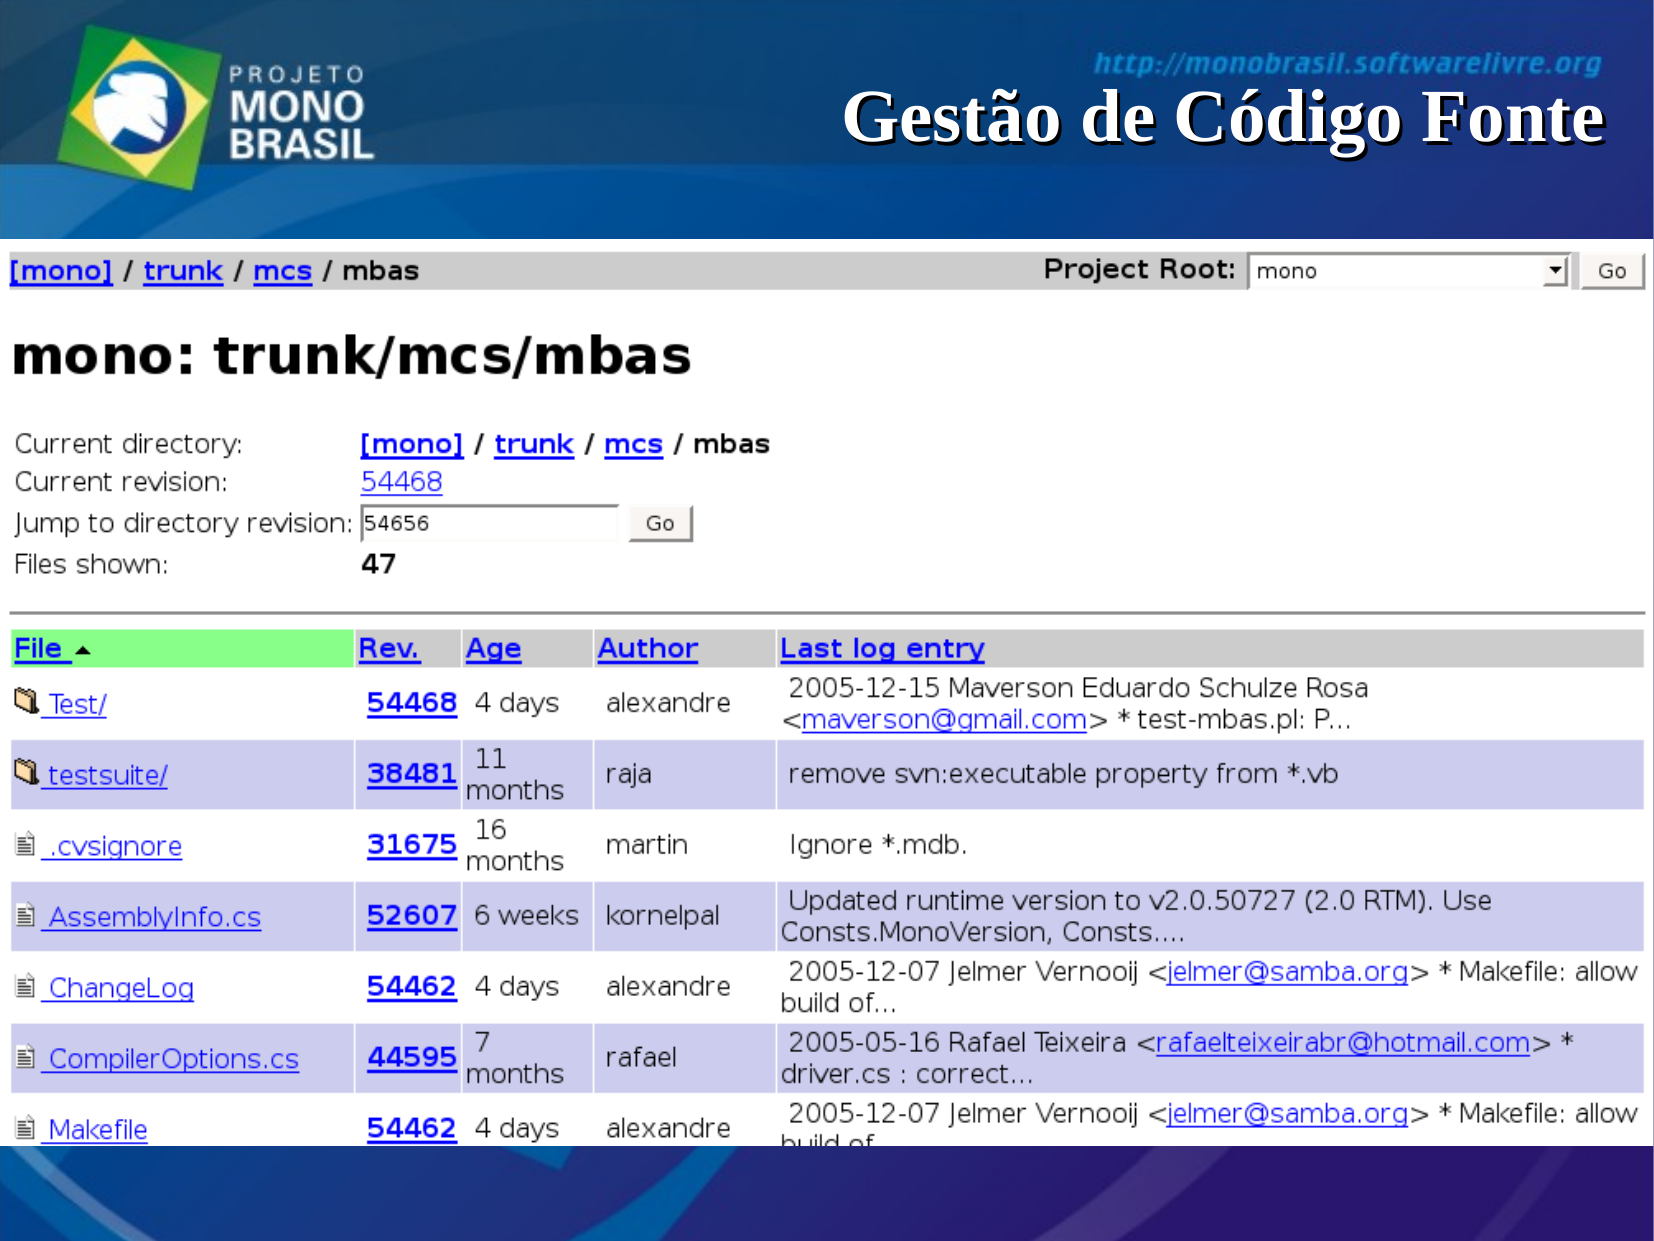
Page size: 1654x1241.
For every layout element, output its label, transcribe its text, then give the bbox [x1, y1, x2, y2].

title Gestão de Código Fonte [222, 43, 1606, 191]
picture [0, 0, 1654, 1241]
